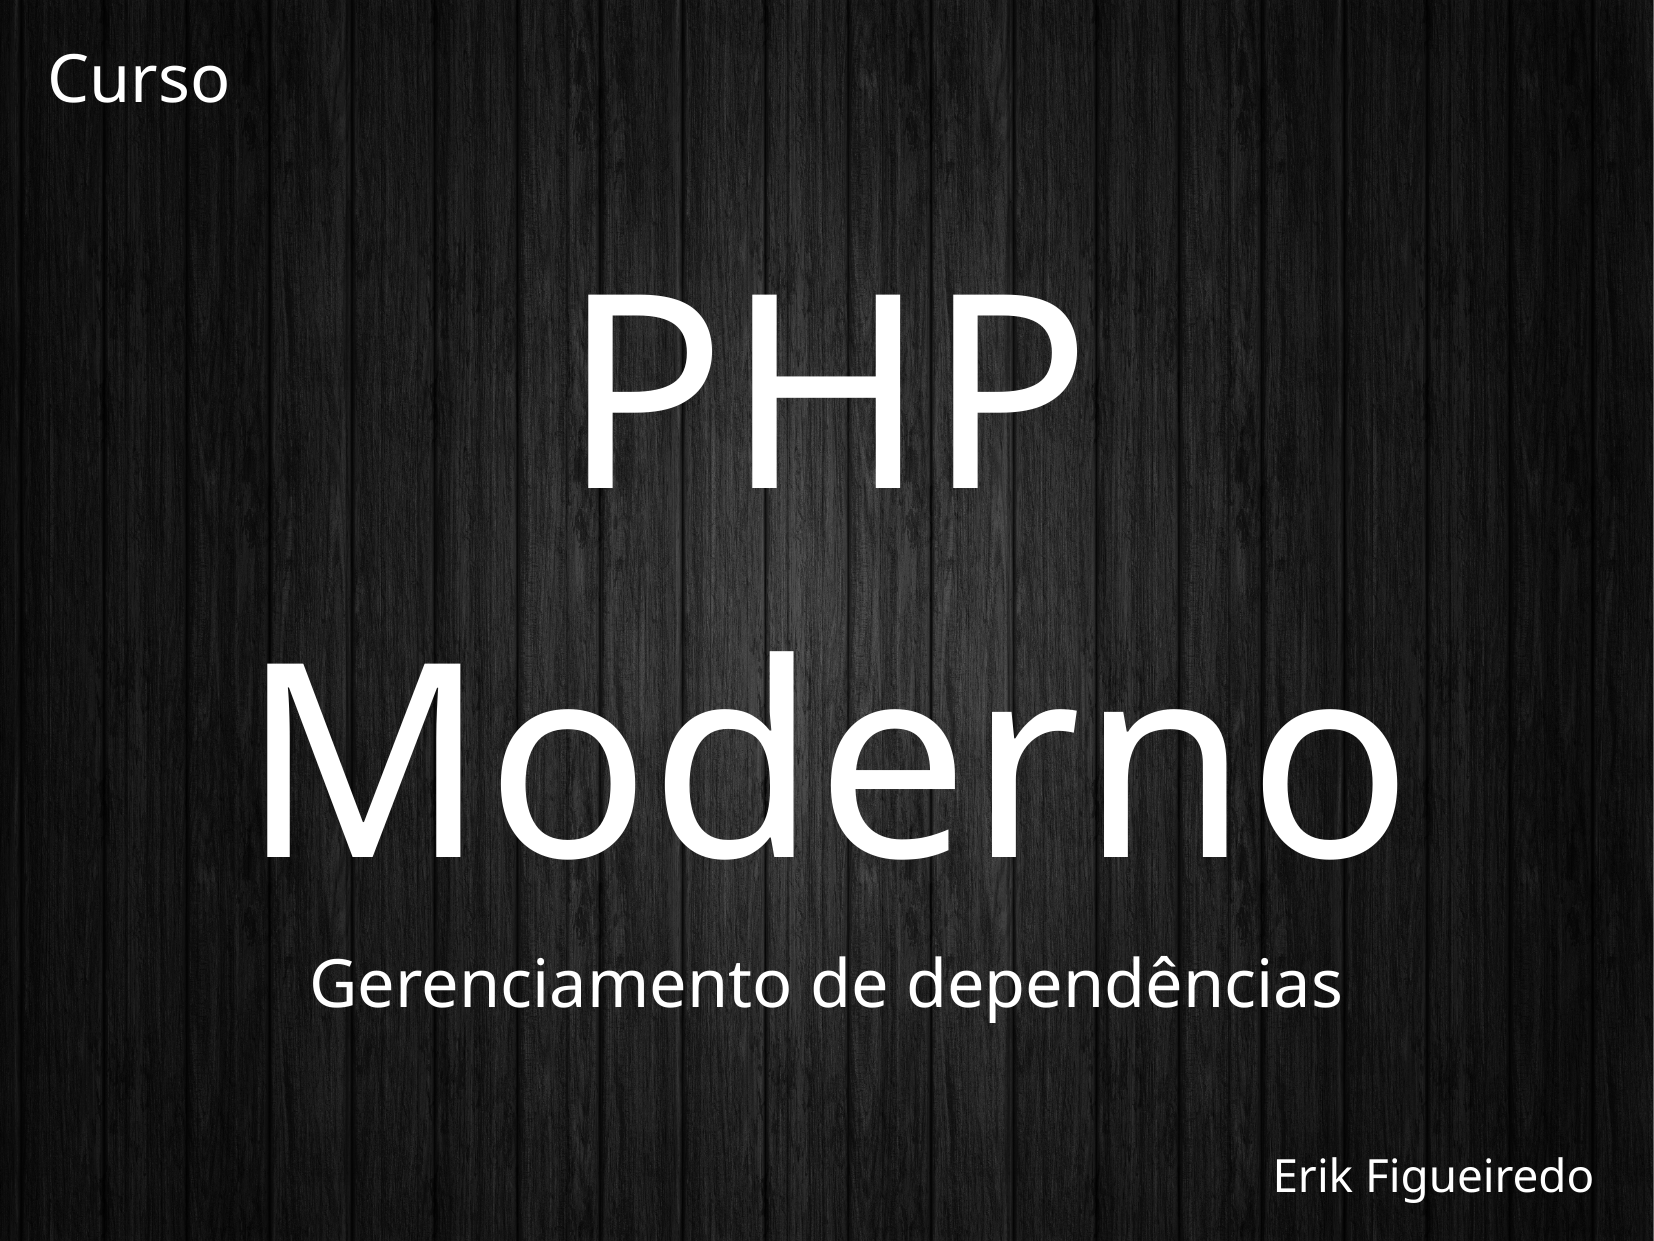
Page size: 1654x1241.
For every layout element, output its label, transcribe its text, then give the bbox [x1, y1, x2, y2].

text_box Erik Figueiredo [767, 1133, 1595, 1217]
text_box Curso [47, 35, 1087, 119]
subtitle PHP Moderno Gerenciamento de dependências [82, 118, 1571, 1109]
picture [0, 0, 1654, 1241]
